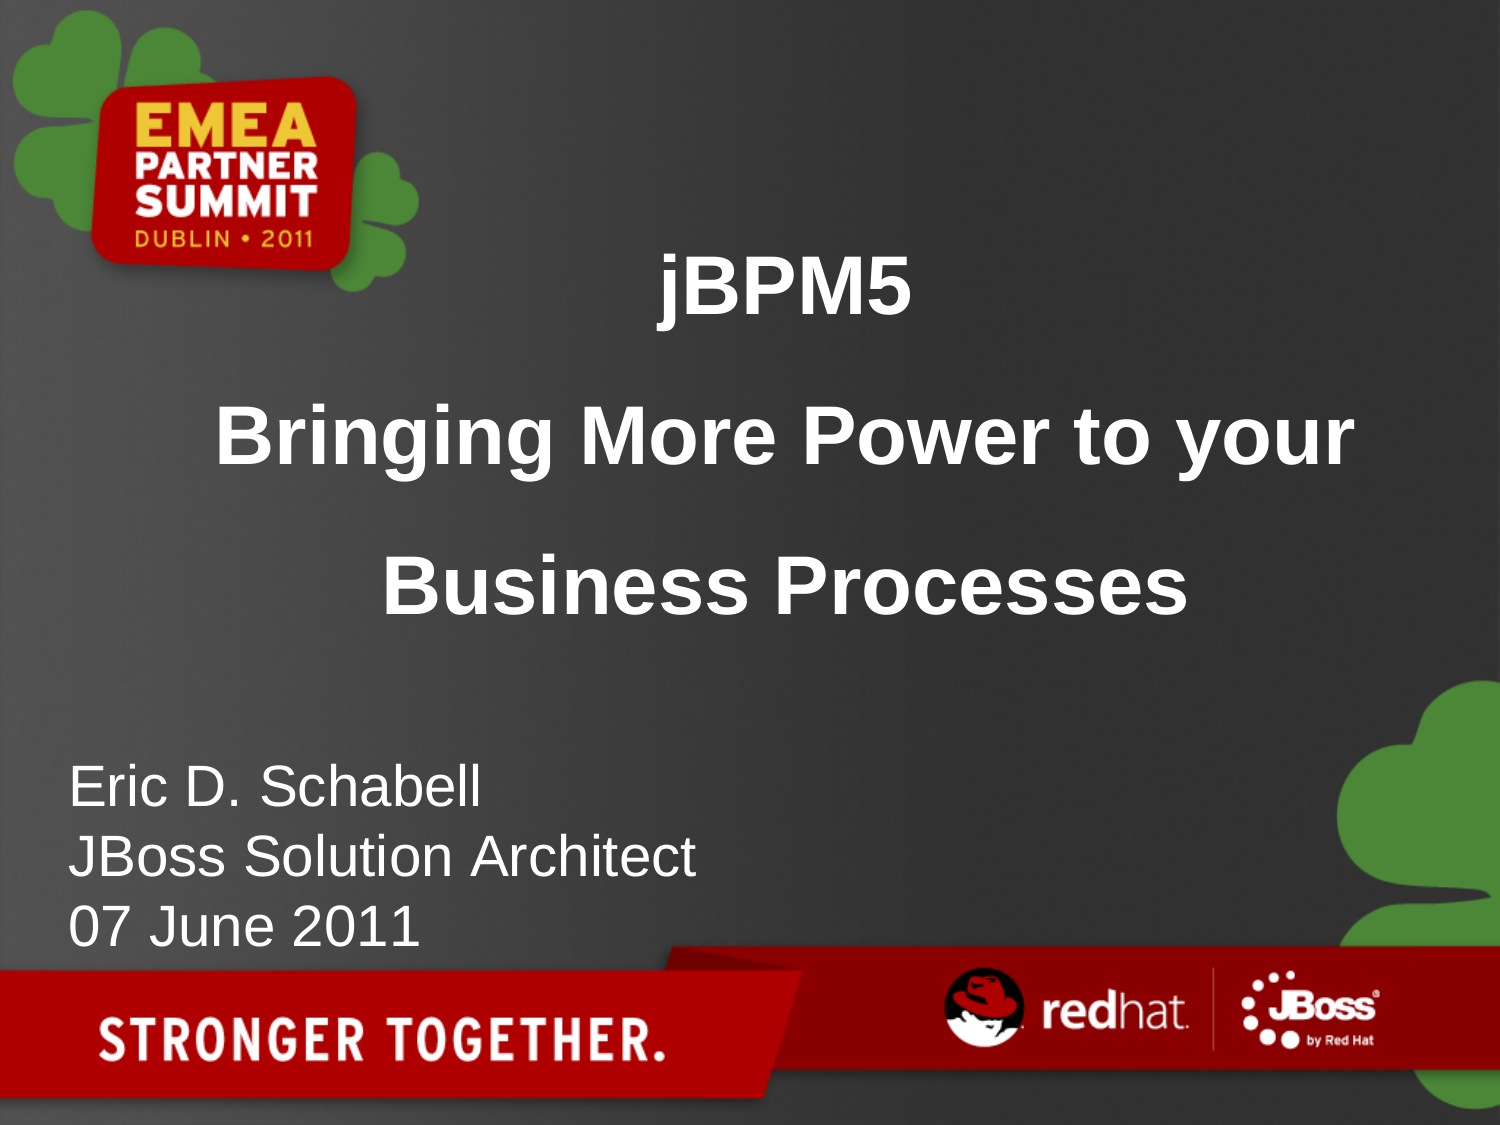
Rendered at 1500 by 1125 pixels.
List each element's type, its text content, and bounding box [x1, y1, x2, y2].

picture [0, 0, 1500, 1125]
text_box jBPM5 Bringing More Power to your Business Processes [199, 174, 1500, 759]
text_box Eric D. Schabell JBoss Solution Architect 07 June 2011 [53, 706, 1126, 966]
